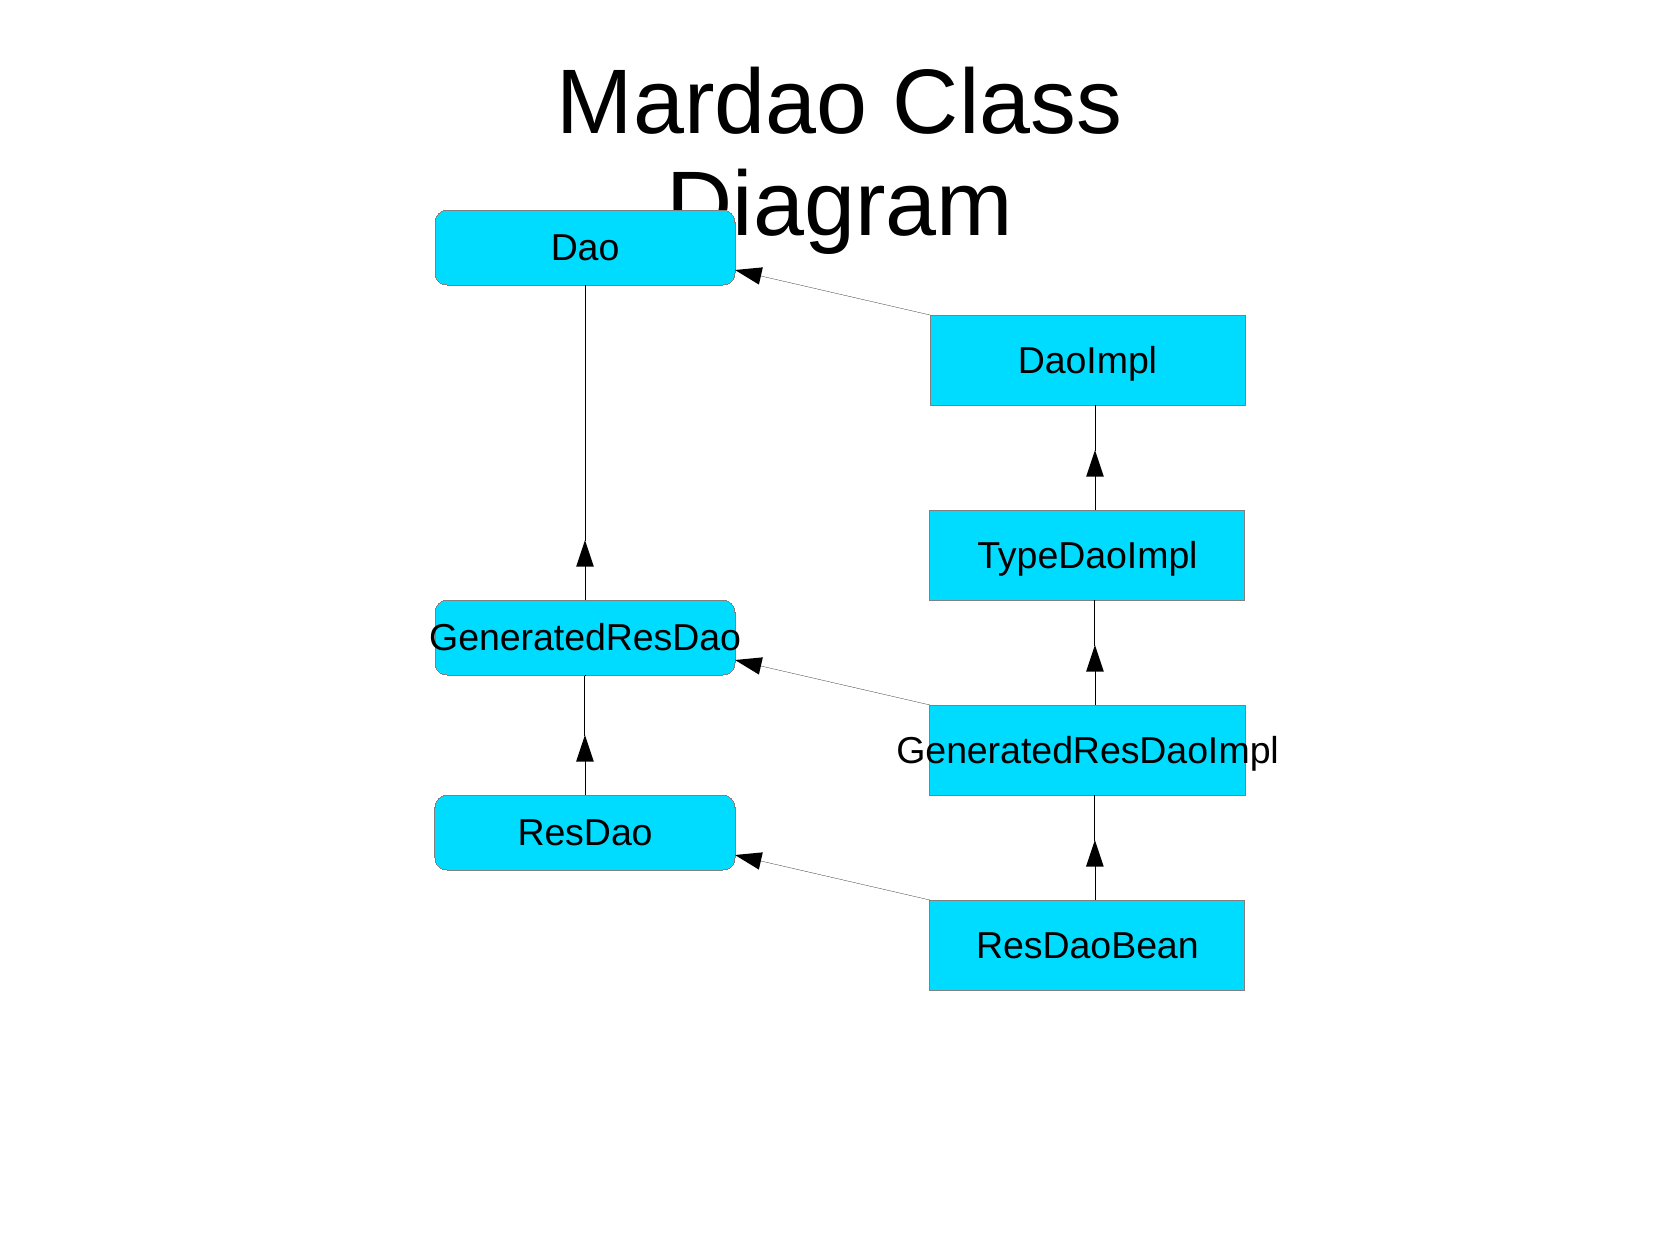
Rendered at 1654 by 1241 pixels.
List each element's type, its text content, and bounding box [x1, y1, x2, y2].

title Mardao Class Diagram [405, 49, 1276, 257]
text_box GeneratedResDaoImpl [929, 705, 1246, 796]
text_box GeneratedResDao [435, 600, 736, 676]
text_box TypeDaoImpl [929, 510, 1245, 601]
text_box DaoImpl [930, 315, 1246, 406]
text_box ResDao [434, 795, 736, 871]
text_box Dao [435, 210, 736, 286]
text_box ResDaoBean [929, 900, 1245, 991]
